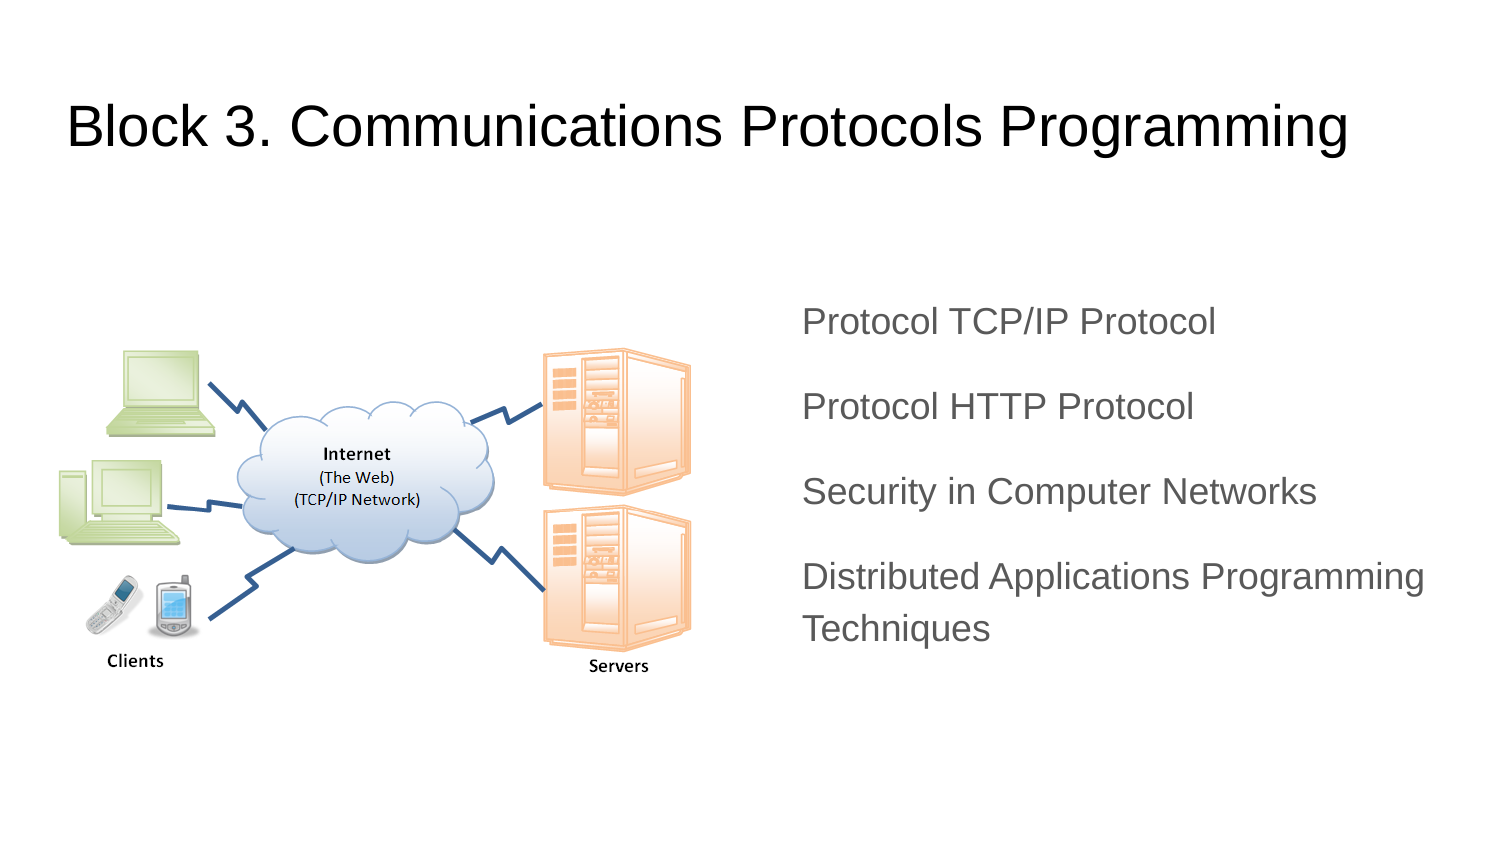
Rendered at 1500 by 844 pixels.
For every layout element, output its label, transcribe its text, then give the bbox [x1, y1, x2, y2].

title Block 3. Communications Protocols Programming [51, 72, 1449, 227]
list Protocol TCP/IP Protocol Protocol HTTP Protocol Security in Computer Networks Distributed Applications Programming Techniques [786, 275, 1449, 836]
picture [41, 338, 709, 684]
